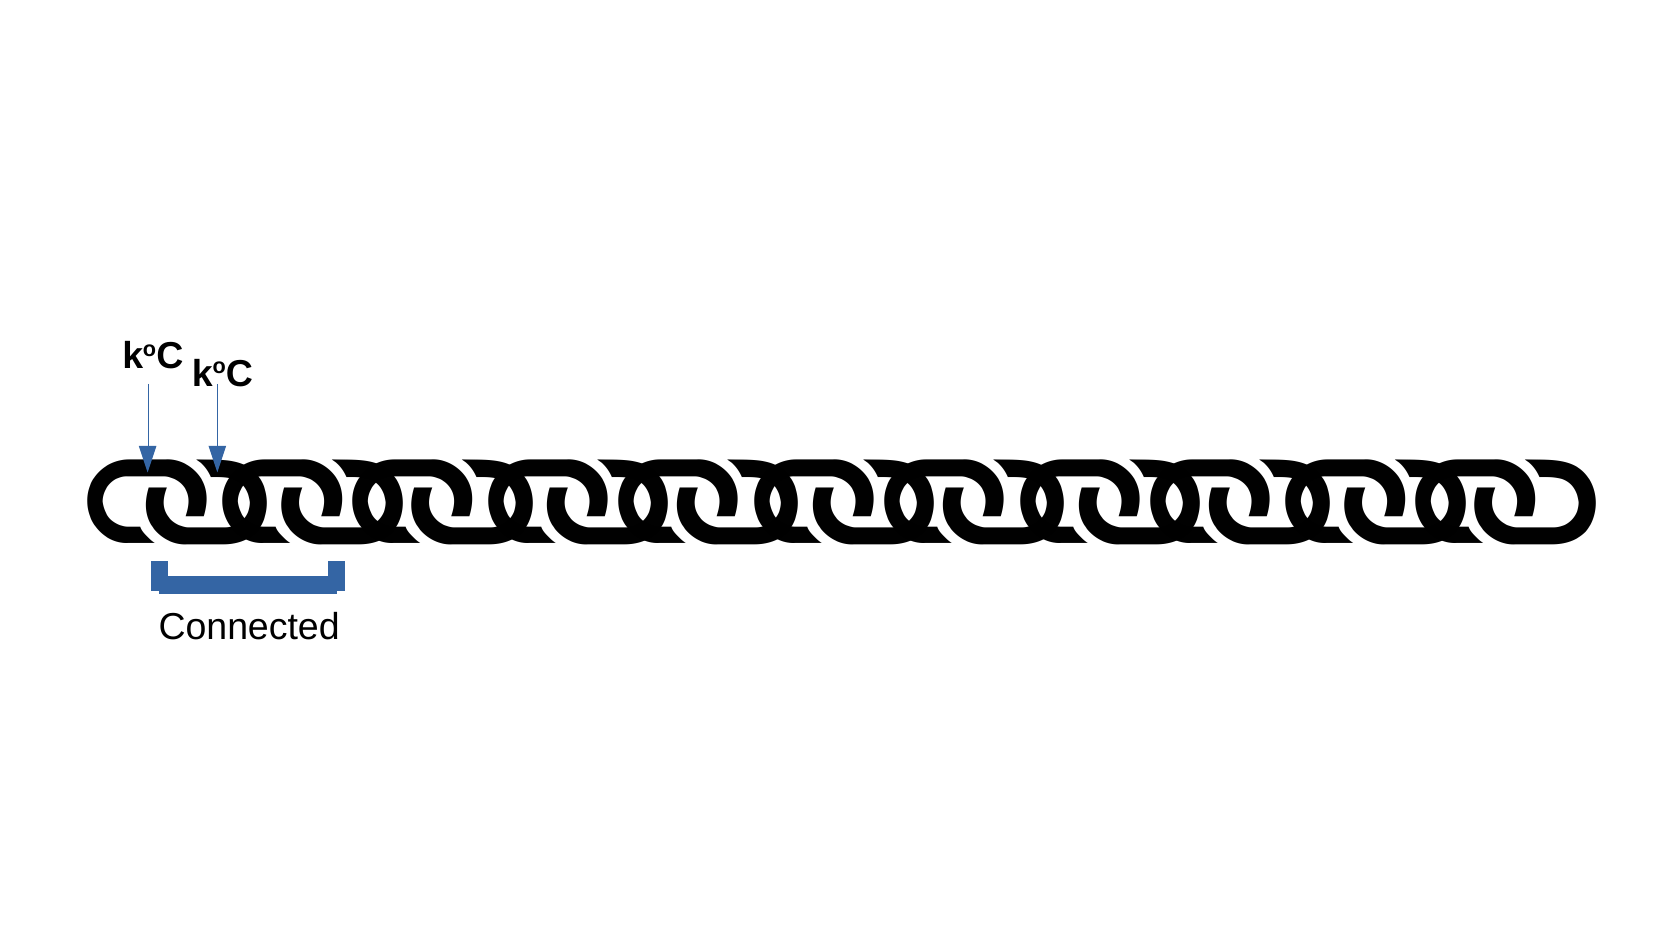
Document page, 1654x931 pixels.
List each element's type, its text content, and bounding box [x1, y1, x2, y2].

picture [59, 383, 1625, 621]
text_box Connected [143, 598, 355, 656]
text_box koC [177, 344, 268, 402]
text_box koC [107, 327, 199, 384]
